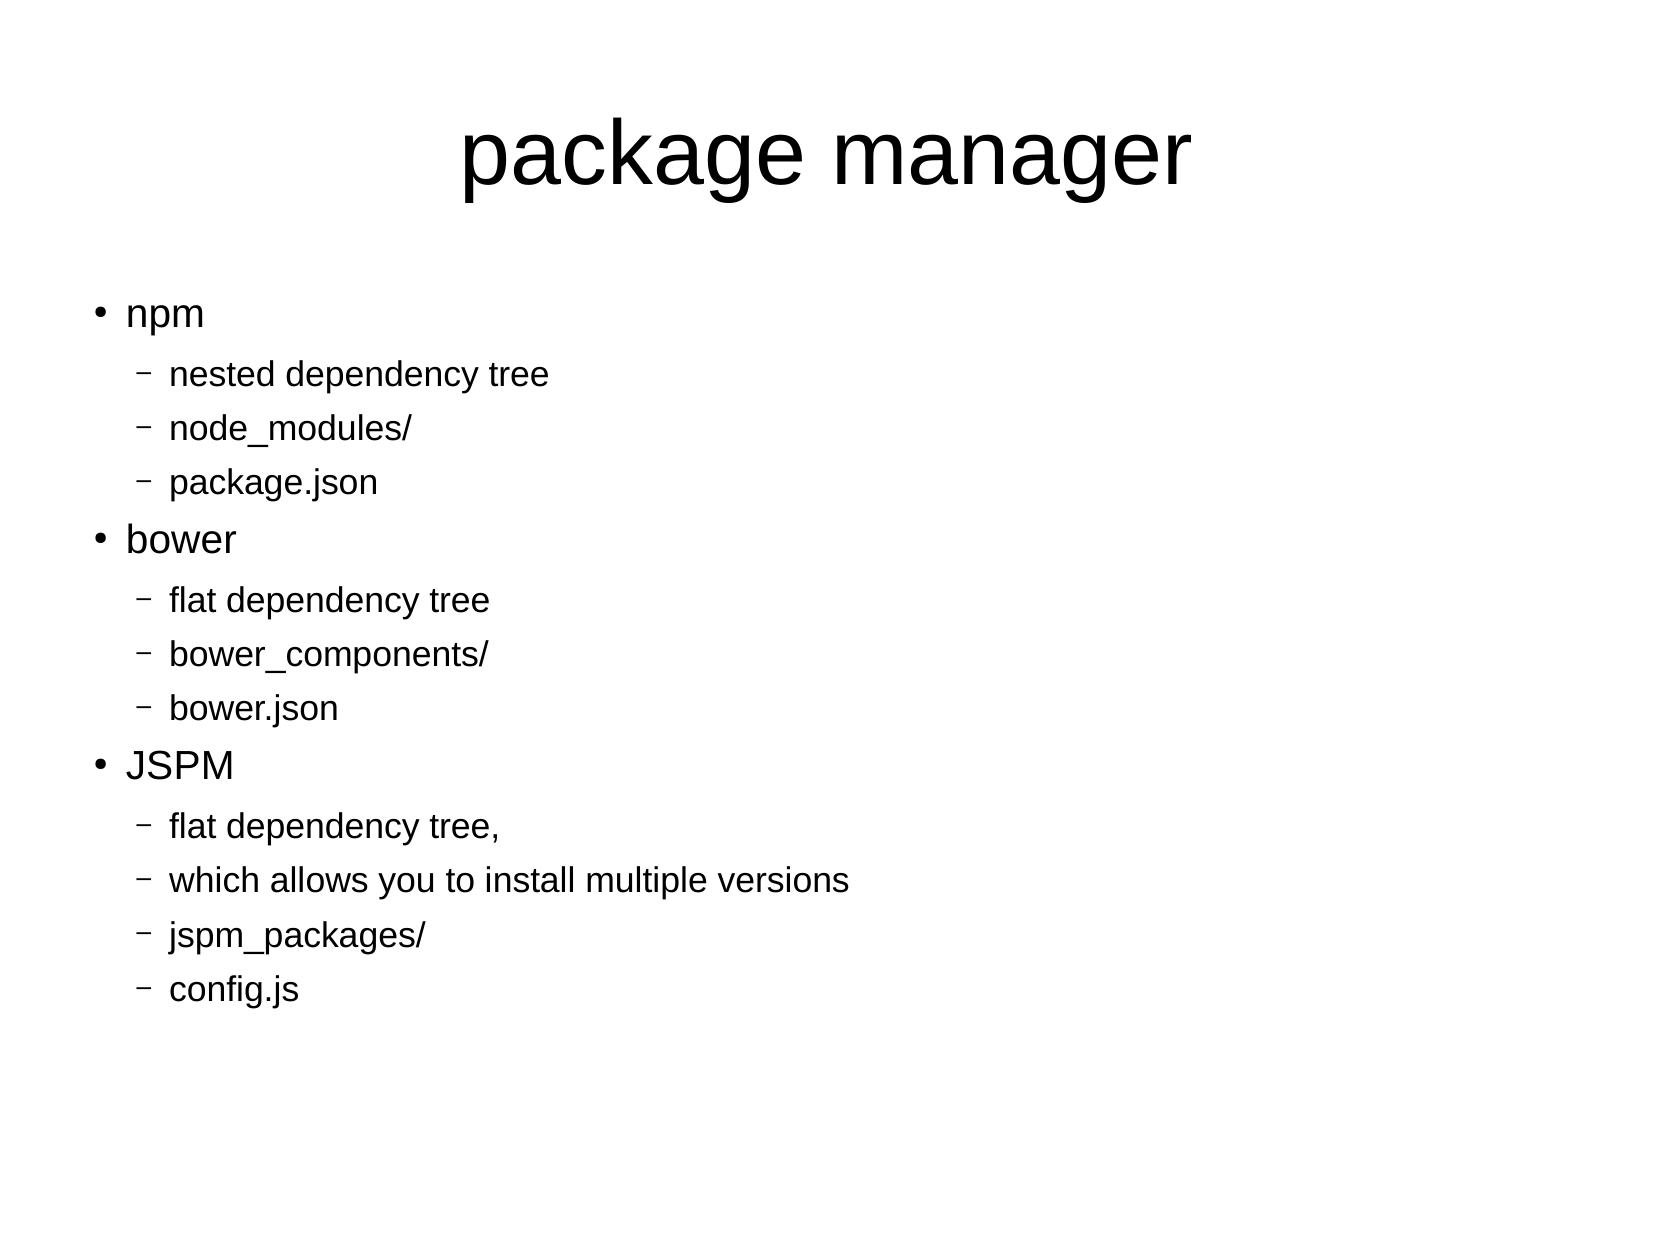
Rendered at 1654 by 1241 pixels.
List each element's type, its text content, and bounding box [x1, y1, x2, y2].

title package manager [82, 49, 1571, 257]
list npm nested dependency tree node_modules/ package.json bower flat dependency tree bower_components/ bower.json JSPM flat dependency tree, which allows you to install multiple versions jspm_packages/ config.js [82, 290, 1571, 1010]
